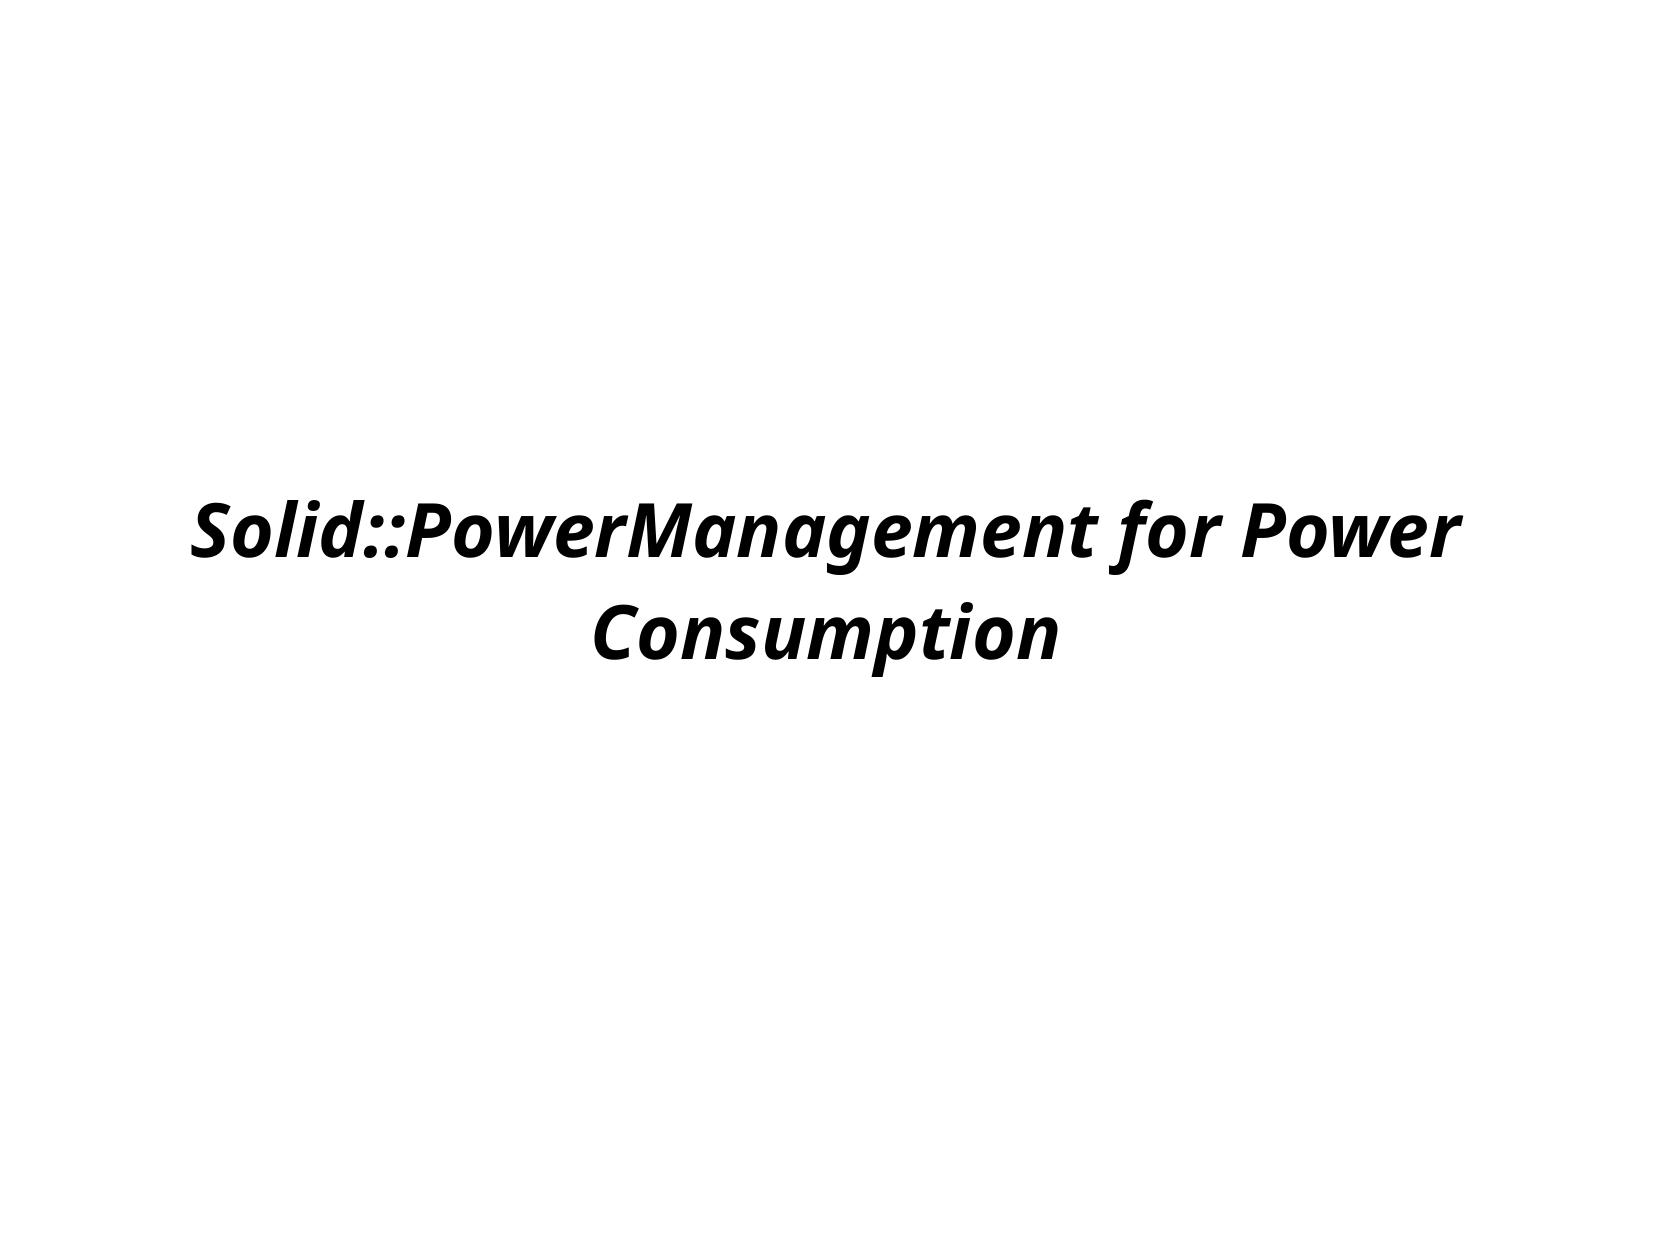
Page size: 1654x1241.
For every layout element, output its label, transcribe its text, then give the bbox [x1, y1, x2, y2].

subtitle Solid::PowerManagement for Power Consumption [82, 49, 1571, 1109]
